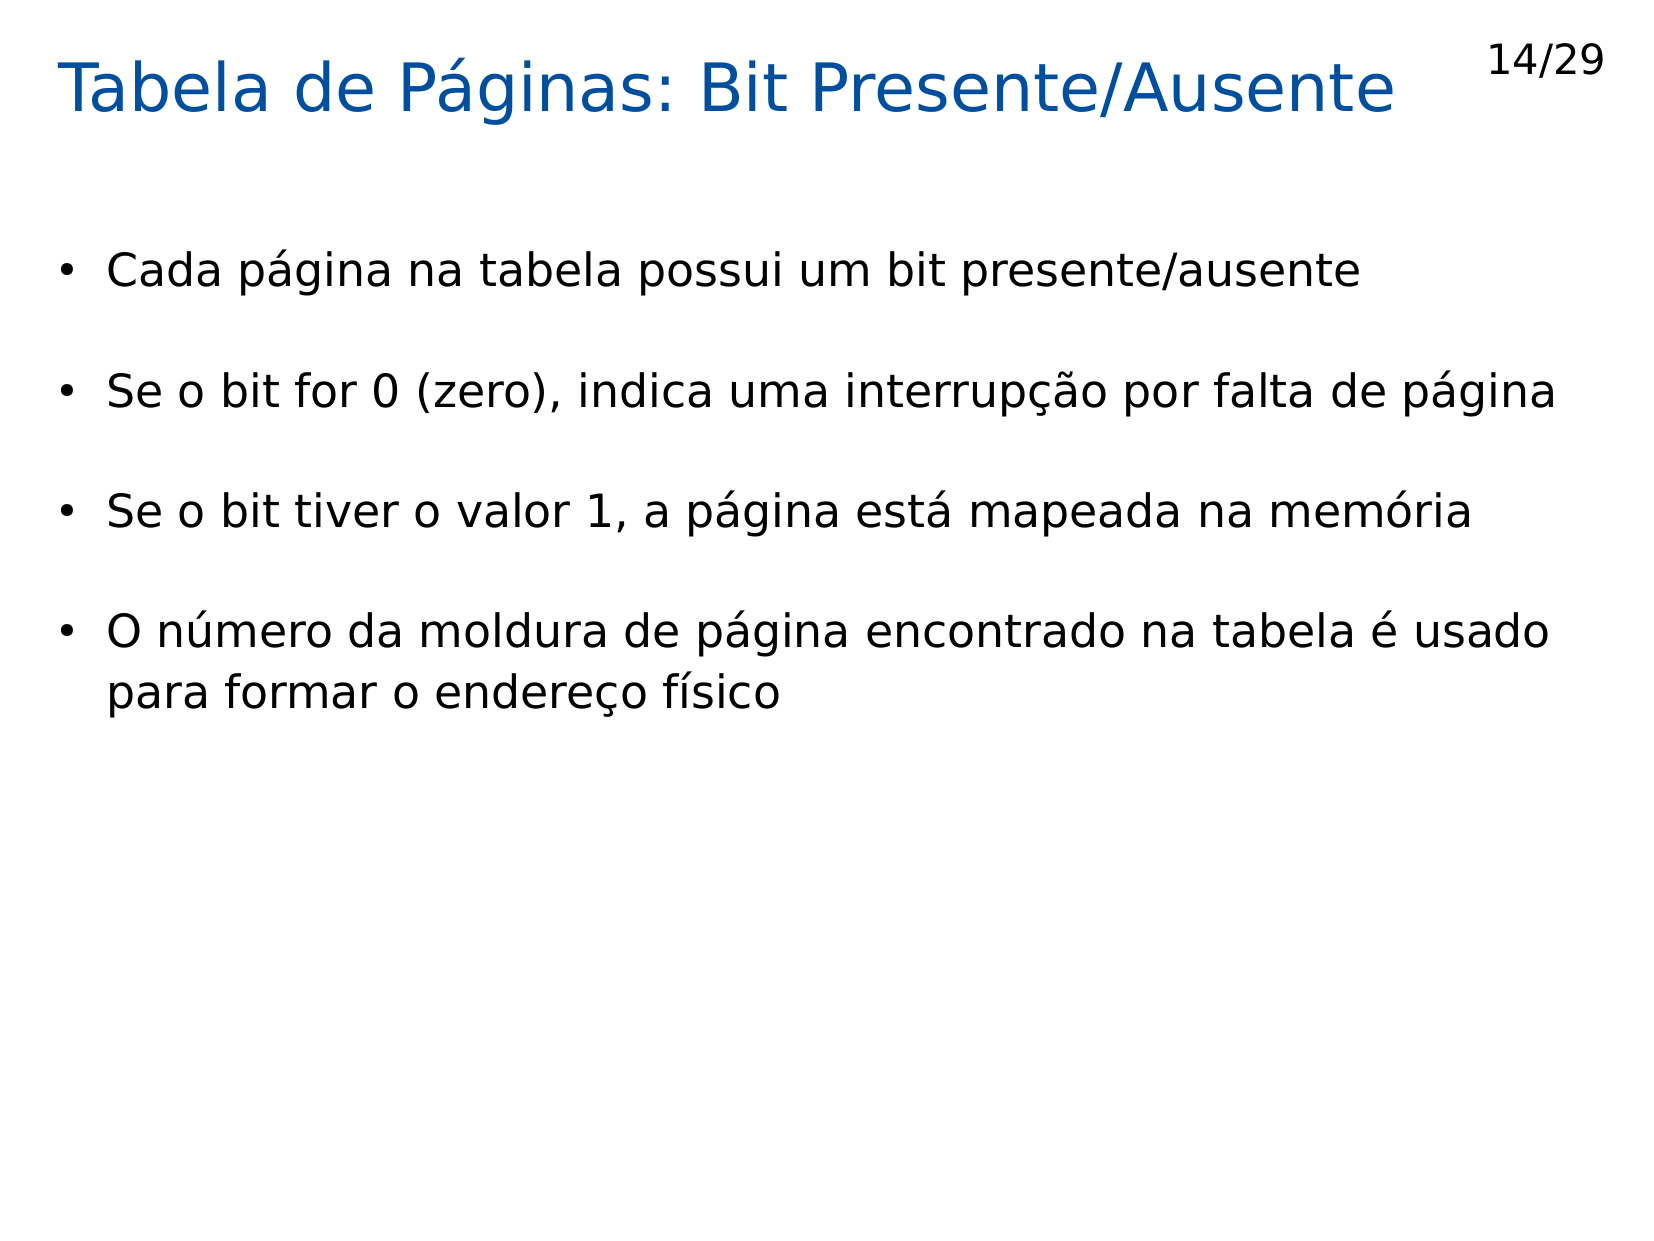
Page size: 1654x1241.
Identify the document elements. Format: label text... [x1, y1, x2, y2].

title Tabela de Páginas: Bit Presente/Ausente [59, 29, 1506, 148]
list Cada página na tabela possui um bit presente/ausente Se o bit for 0 (zero), indica uma interrupção por falta de página Se o bit tiver o valor 1, a página está mapeada na memória O número da moldura de página encontrado na tabela é usado para formar o endereço físico [59, 236, 1595, 1211]
